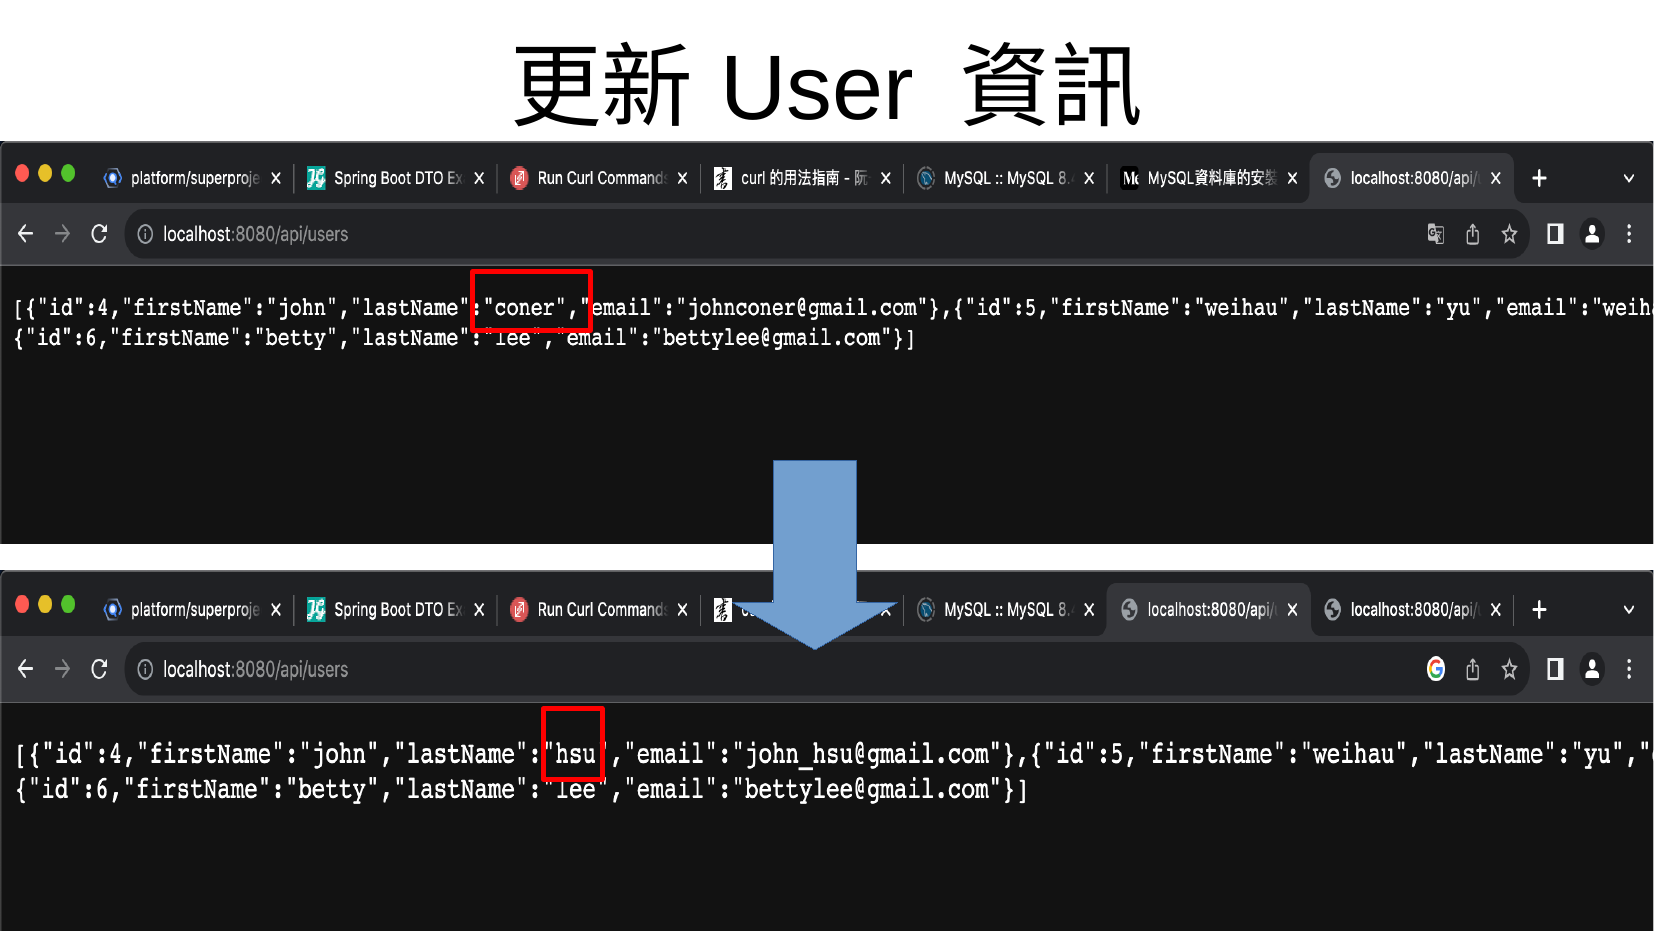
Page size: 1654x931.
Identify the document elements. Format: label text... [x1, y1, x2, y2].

title 更新User 資訊 [82, 0, 1571, 159]
text_box [472, 271, 591, 331]
text_box [732, 460, 898, 650]
text_box [543, 708, 603, 780]
picture [0, 570, 1654, 931]
picture [0, 141, 1654, 544]
